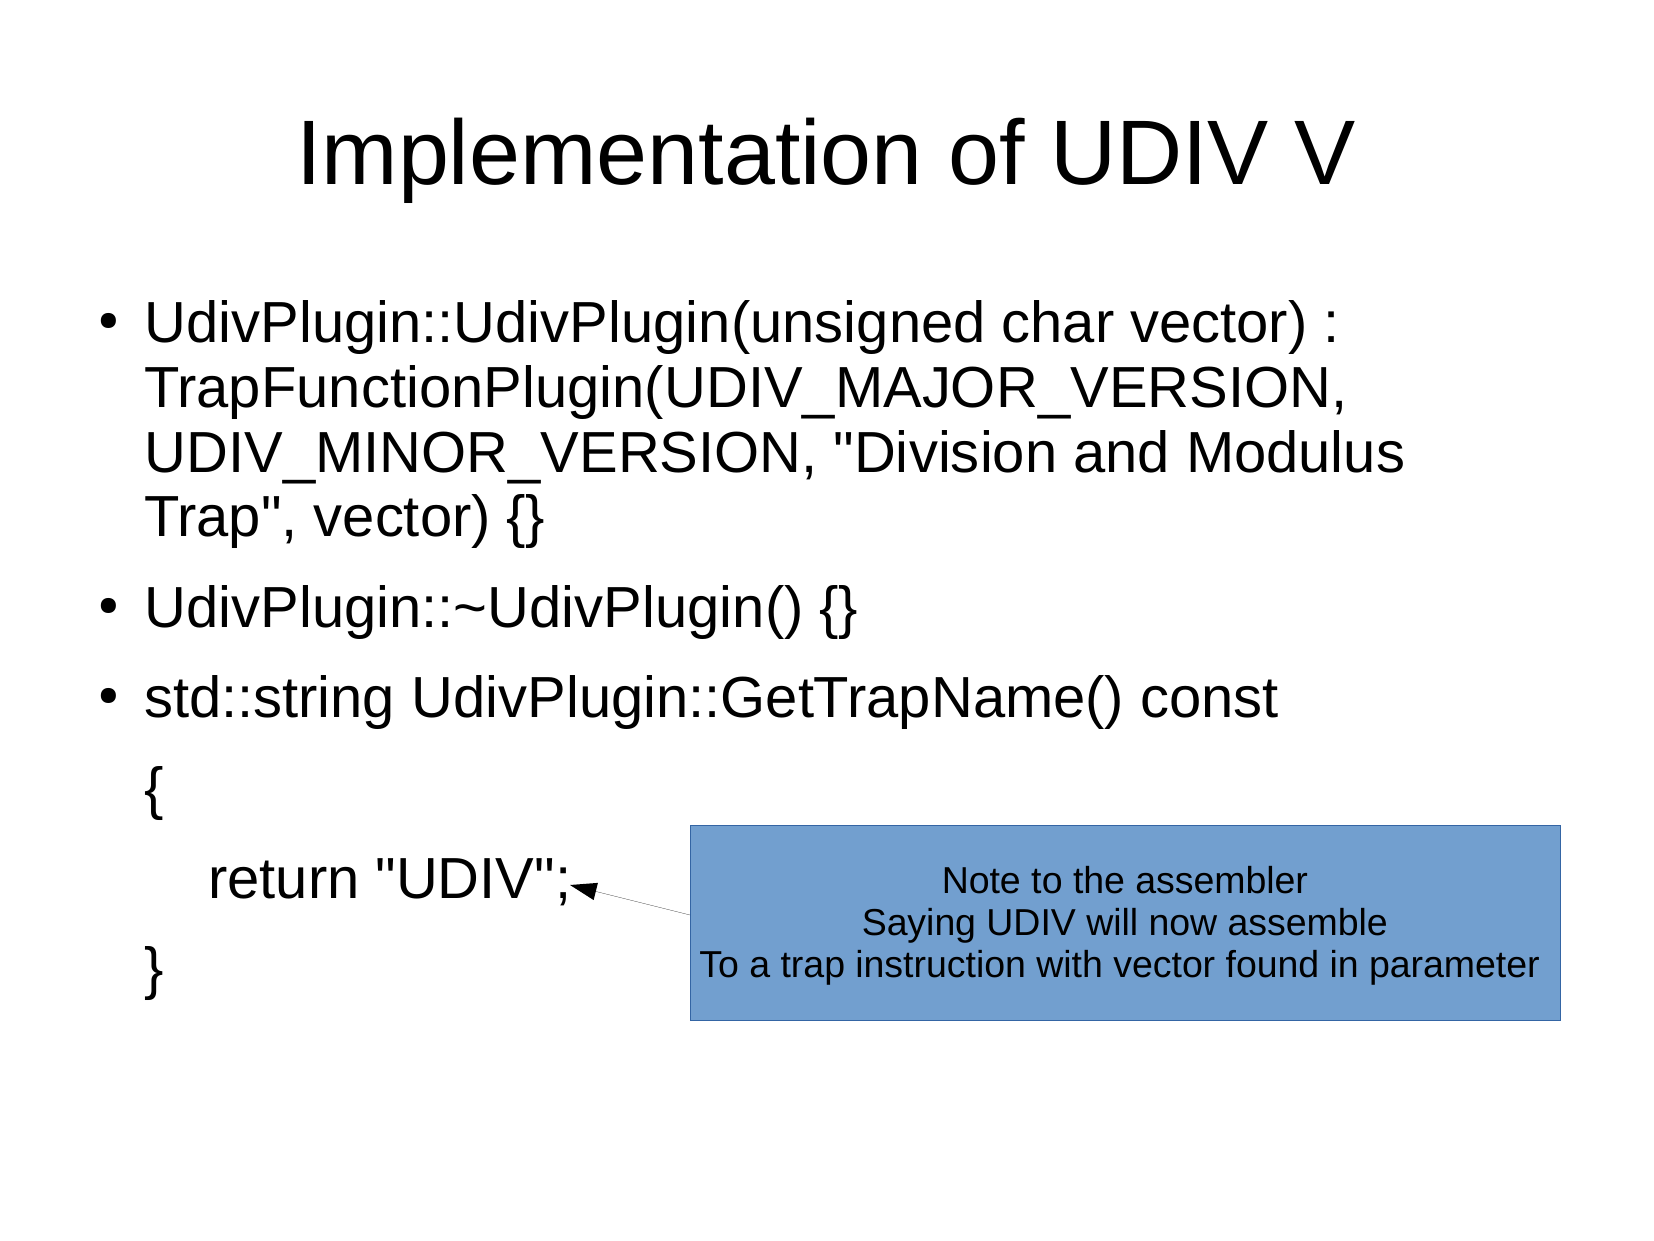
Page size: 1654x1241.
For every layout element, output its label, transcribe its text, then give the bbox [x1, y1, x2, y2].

list UdivPlugin::UdivPlugin(unsigned char vector) : TrapFunctionPlugin(UDIV_MAJOR_VERSION, UDIV_MINOR_VERSION, "Division and Modulus Trap", vector) {} UdivPlugin::~UdivPlugin() {} std::string UdivPlugin::GetTrapName() const { return "UDIV"; } [82, 290, 1571, 1010]
title Implementation of UDIV V [82, 49, 1571, 257]
text_box Note to the assembler Saying UDIV will now assemble To a trap instruction with vector found in parameter [690, 825, 1561, 1021]
